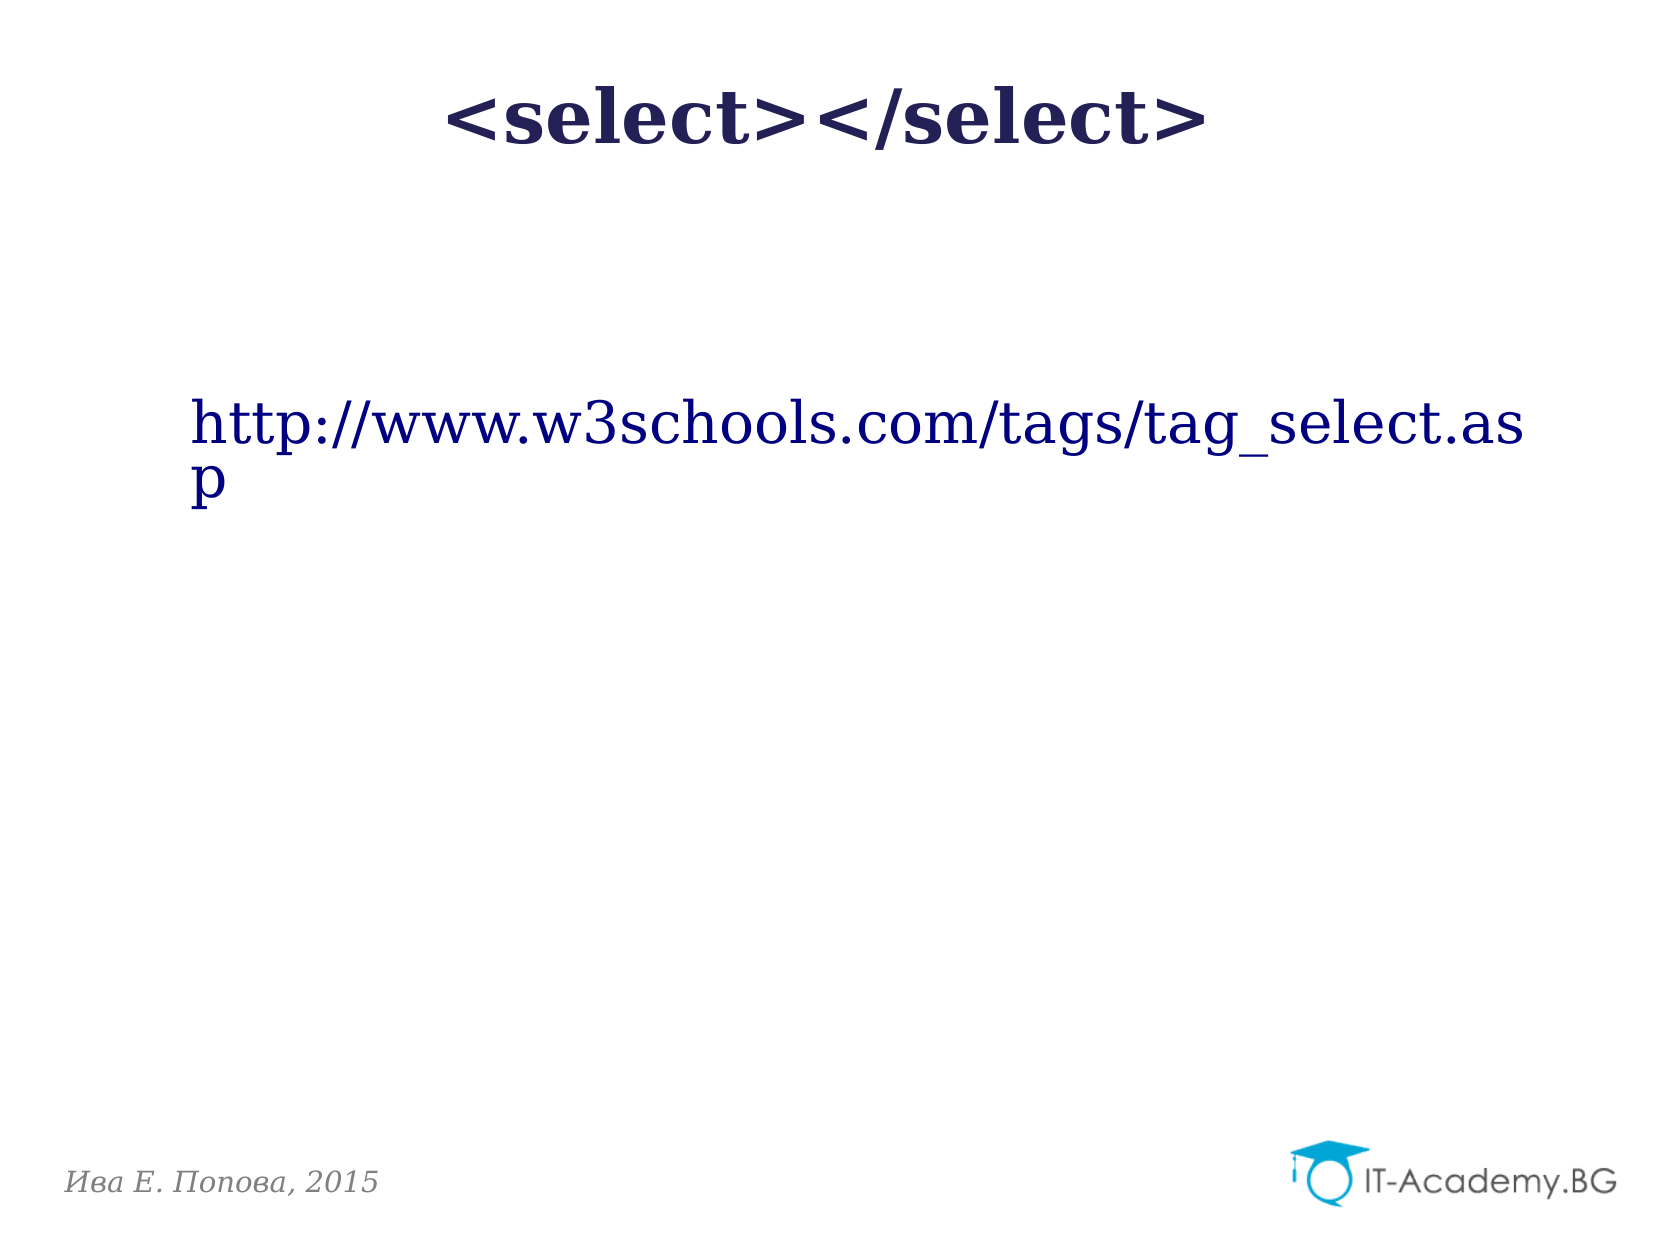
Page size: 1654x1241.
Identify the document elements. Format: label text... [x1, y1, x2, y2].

list http://www.w3schools.com/tags/tag_select.asp [120, 390, 1546, 556]
picture [1289, 1139, 1618, 1215]
title <select></select> [82, 55, 1571, 181]
